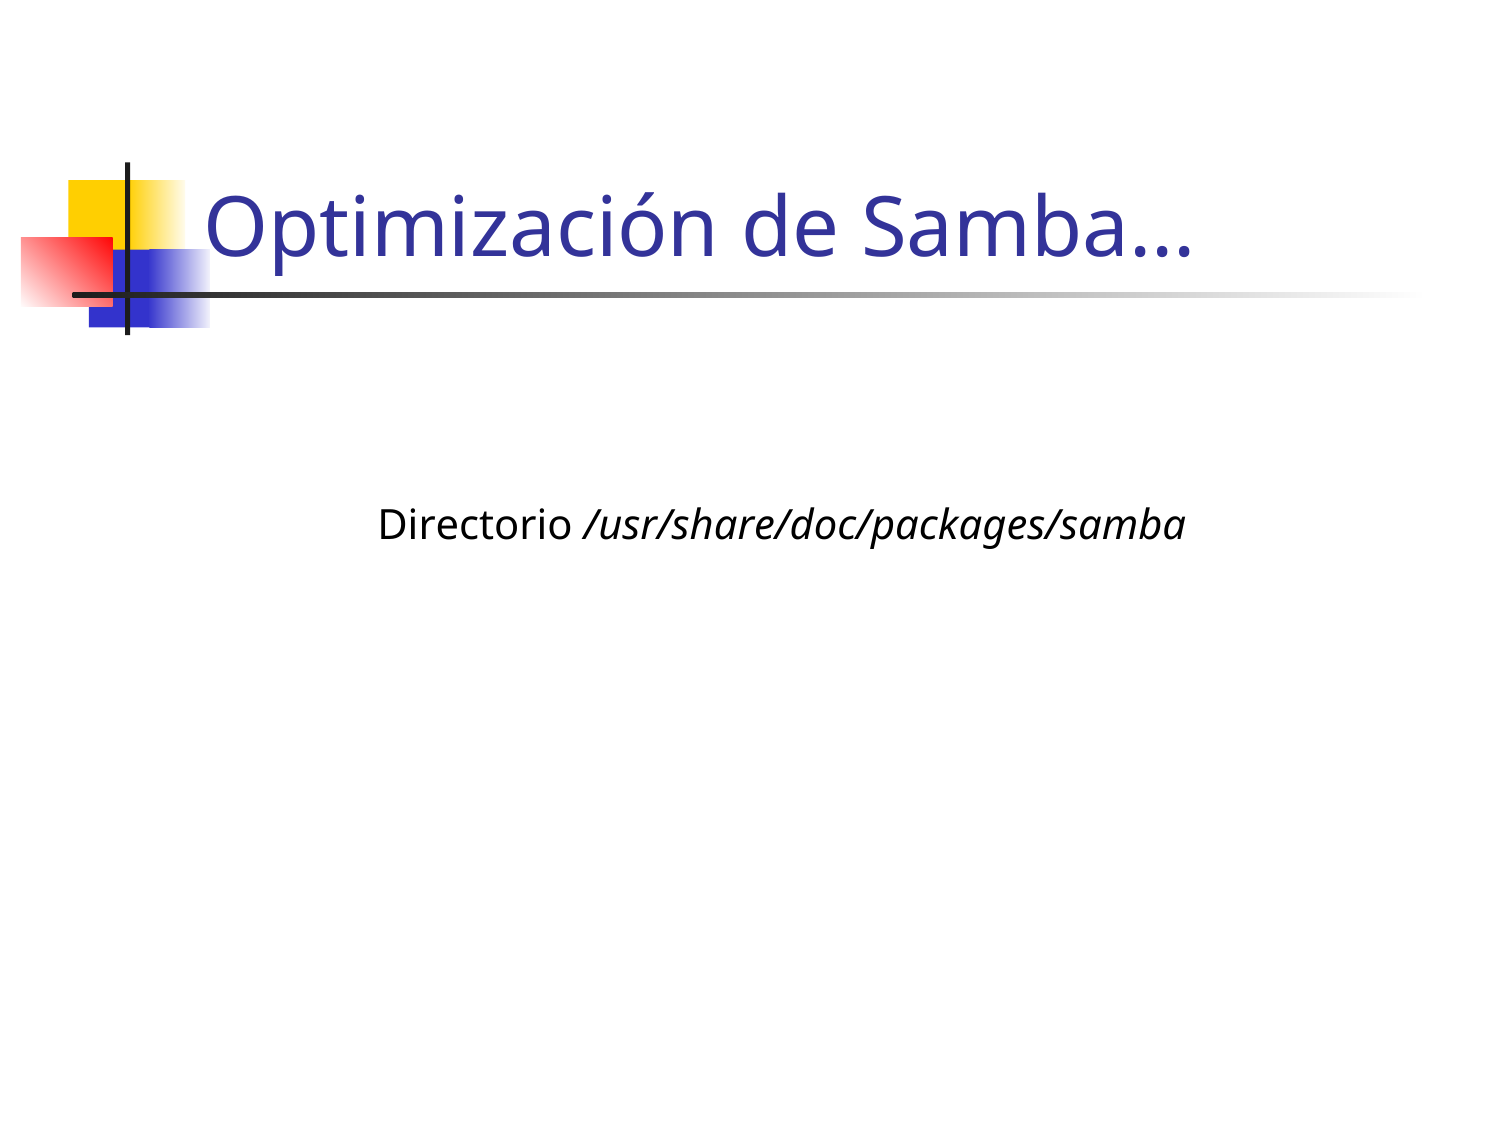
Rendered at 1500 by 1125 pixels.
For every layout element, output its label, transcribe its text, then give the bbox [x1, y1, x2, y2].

text_box Directorio /usr/share/doc/packages/samba [362, 487, 1413, 951]
title Optimización de Samba... [188, 101, 1468, 289]
